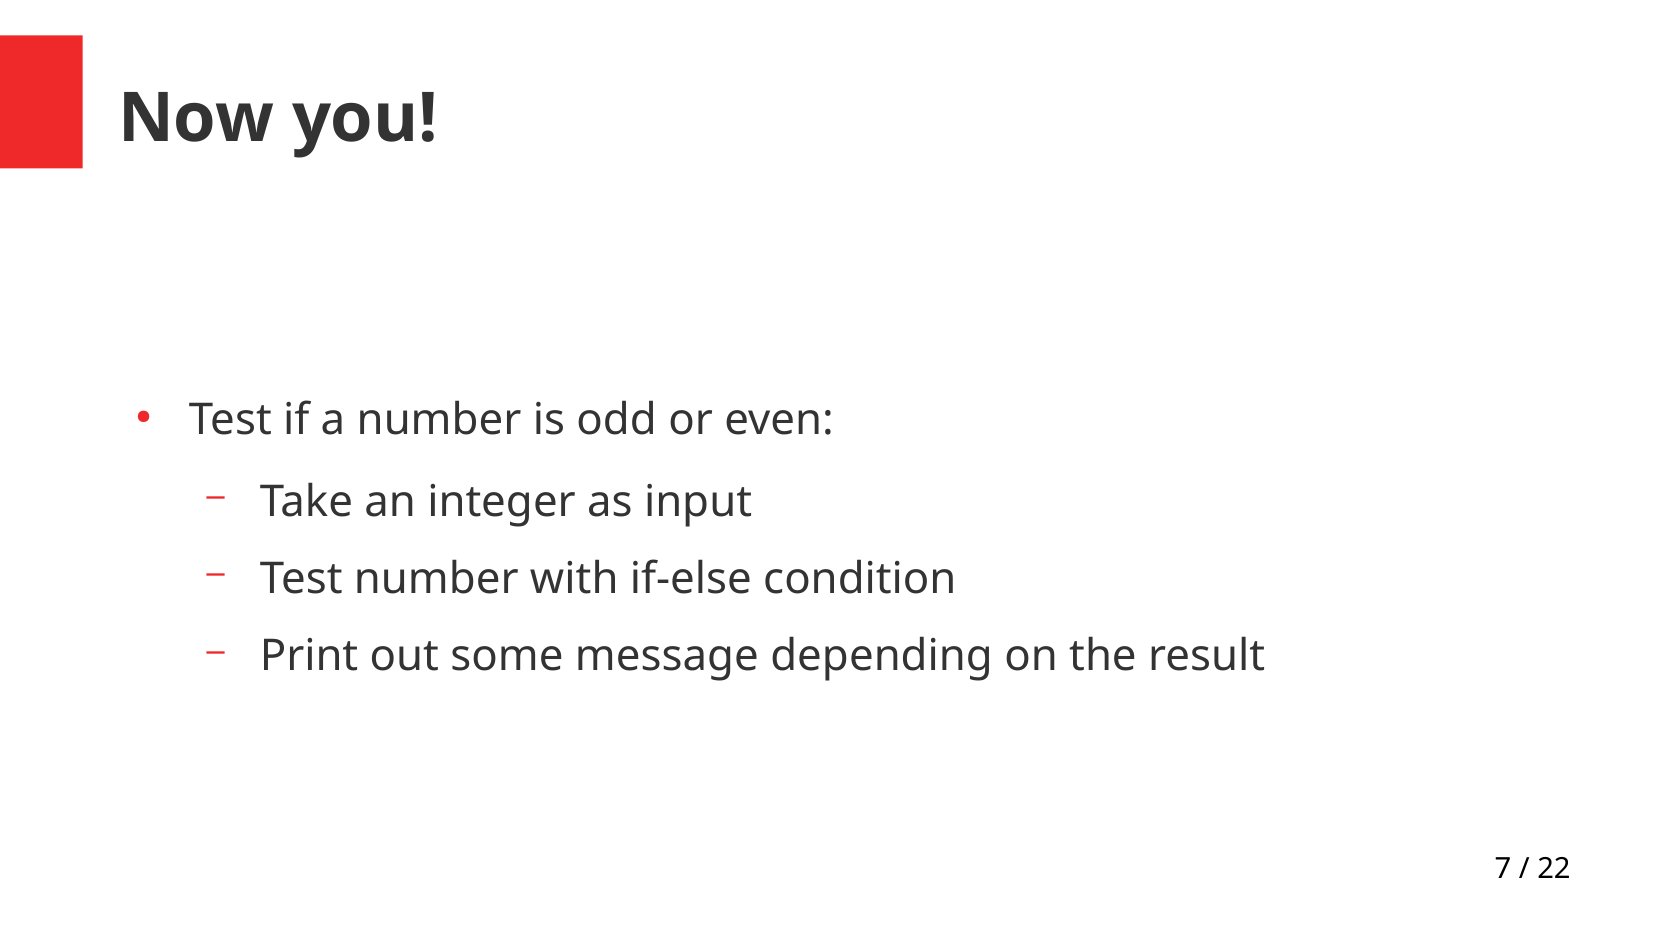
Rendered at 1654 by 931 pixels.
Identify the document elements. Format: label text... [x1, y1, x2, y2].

title Now you! [118, 37, 1571, 193]
list Test if a number is odd or even: Take an integer as input Test number with if-else condition Print out some message depending on the result [118, 265, 1536, 806]
